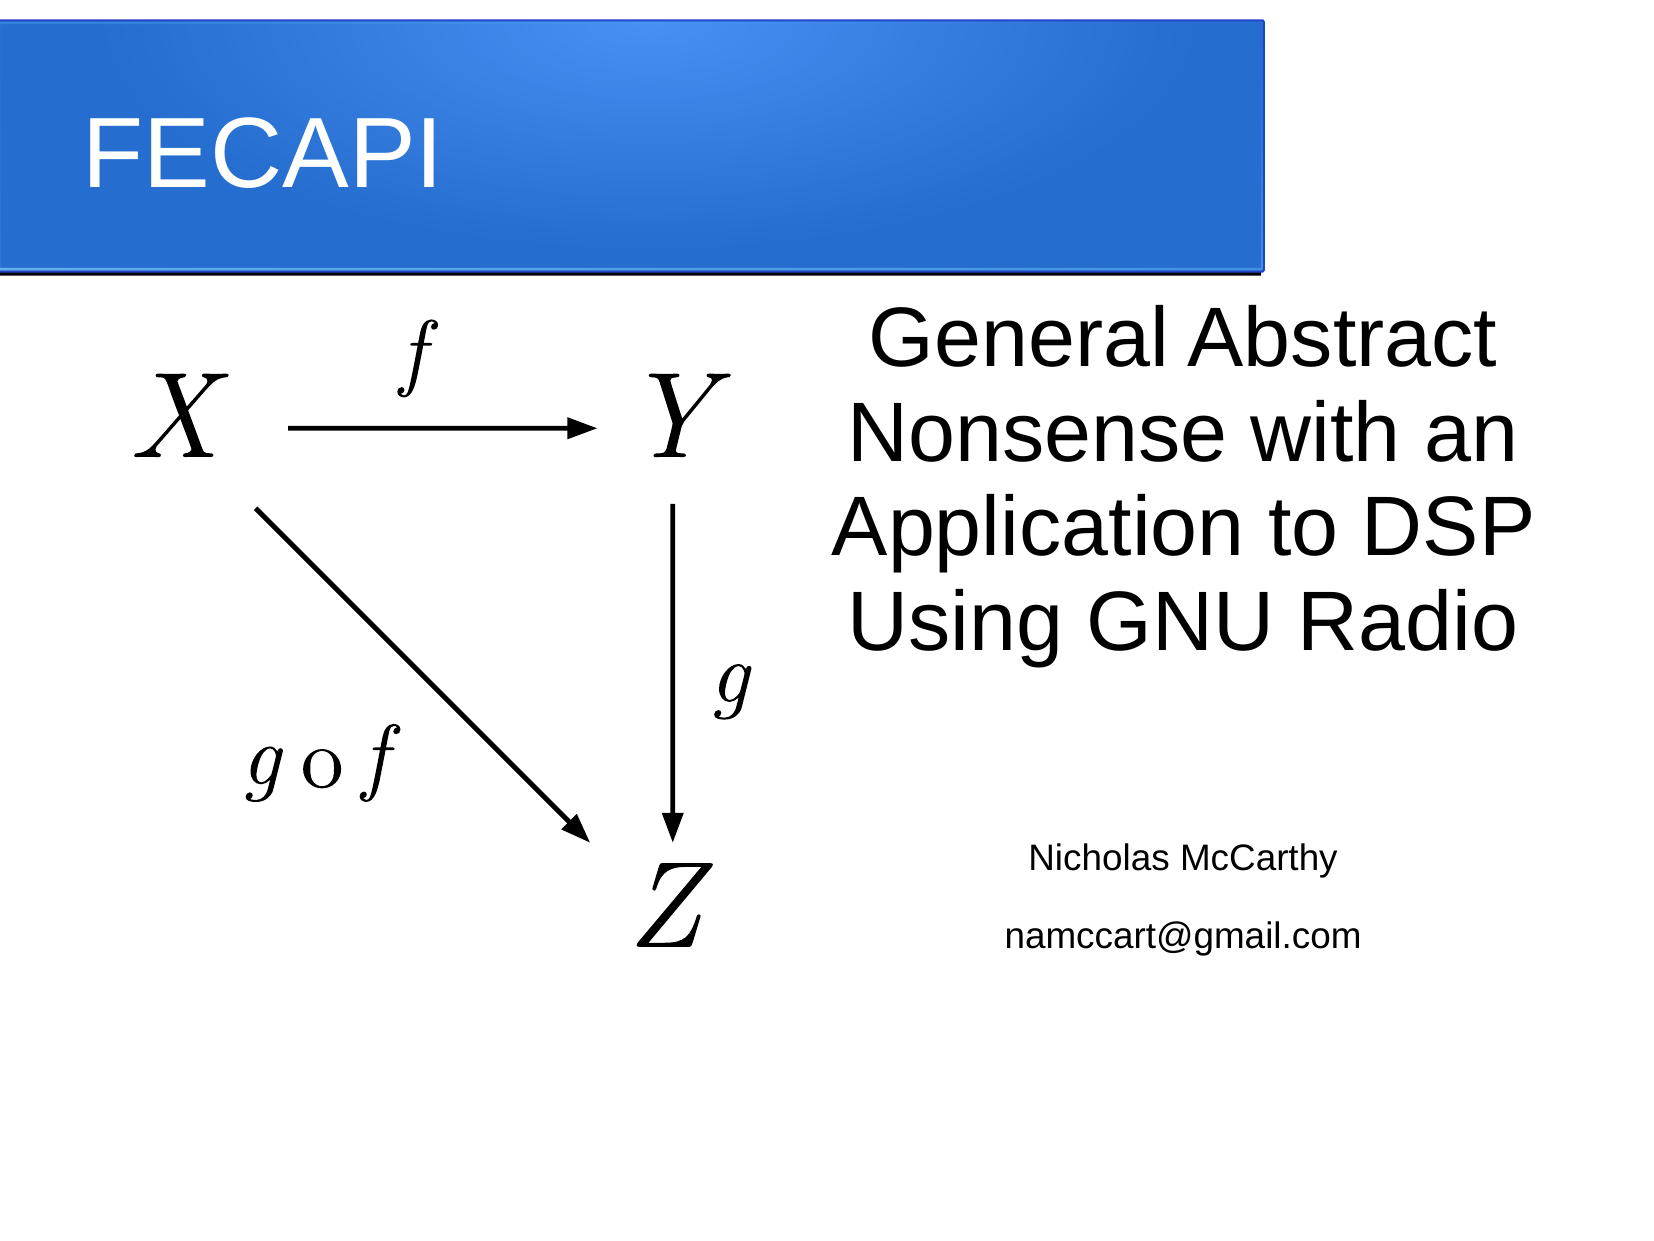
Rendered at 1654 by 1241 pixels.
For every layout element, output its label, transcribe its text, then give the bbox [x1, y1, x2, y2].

picture [82, 294, 793, 1005]
list General Abstract Nonsense with an Application to DSP Using GNU Radio Nicholas McCarthy namccart@gmail.com [828, 290, 1539, 1010]
title FECAPI [82, 49, 1250, 257]
